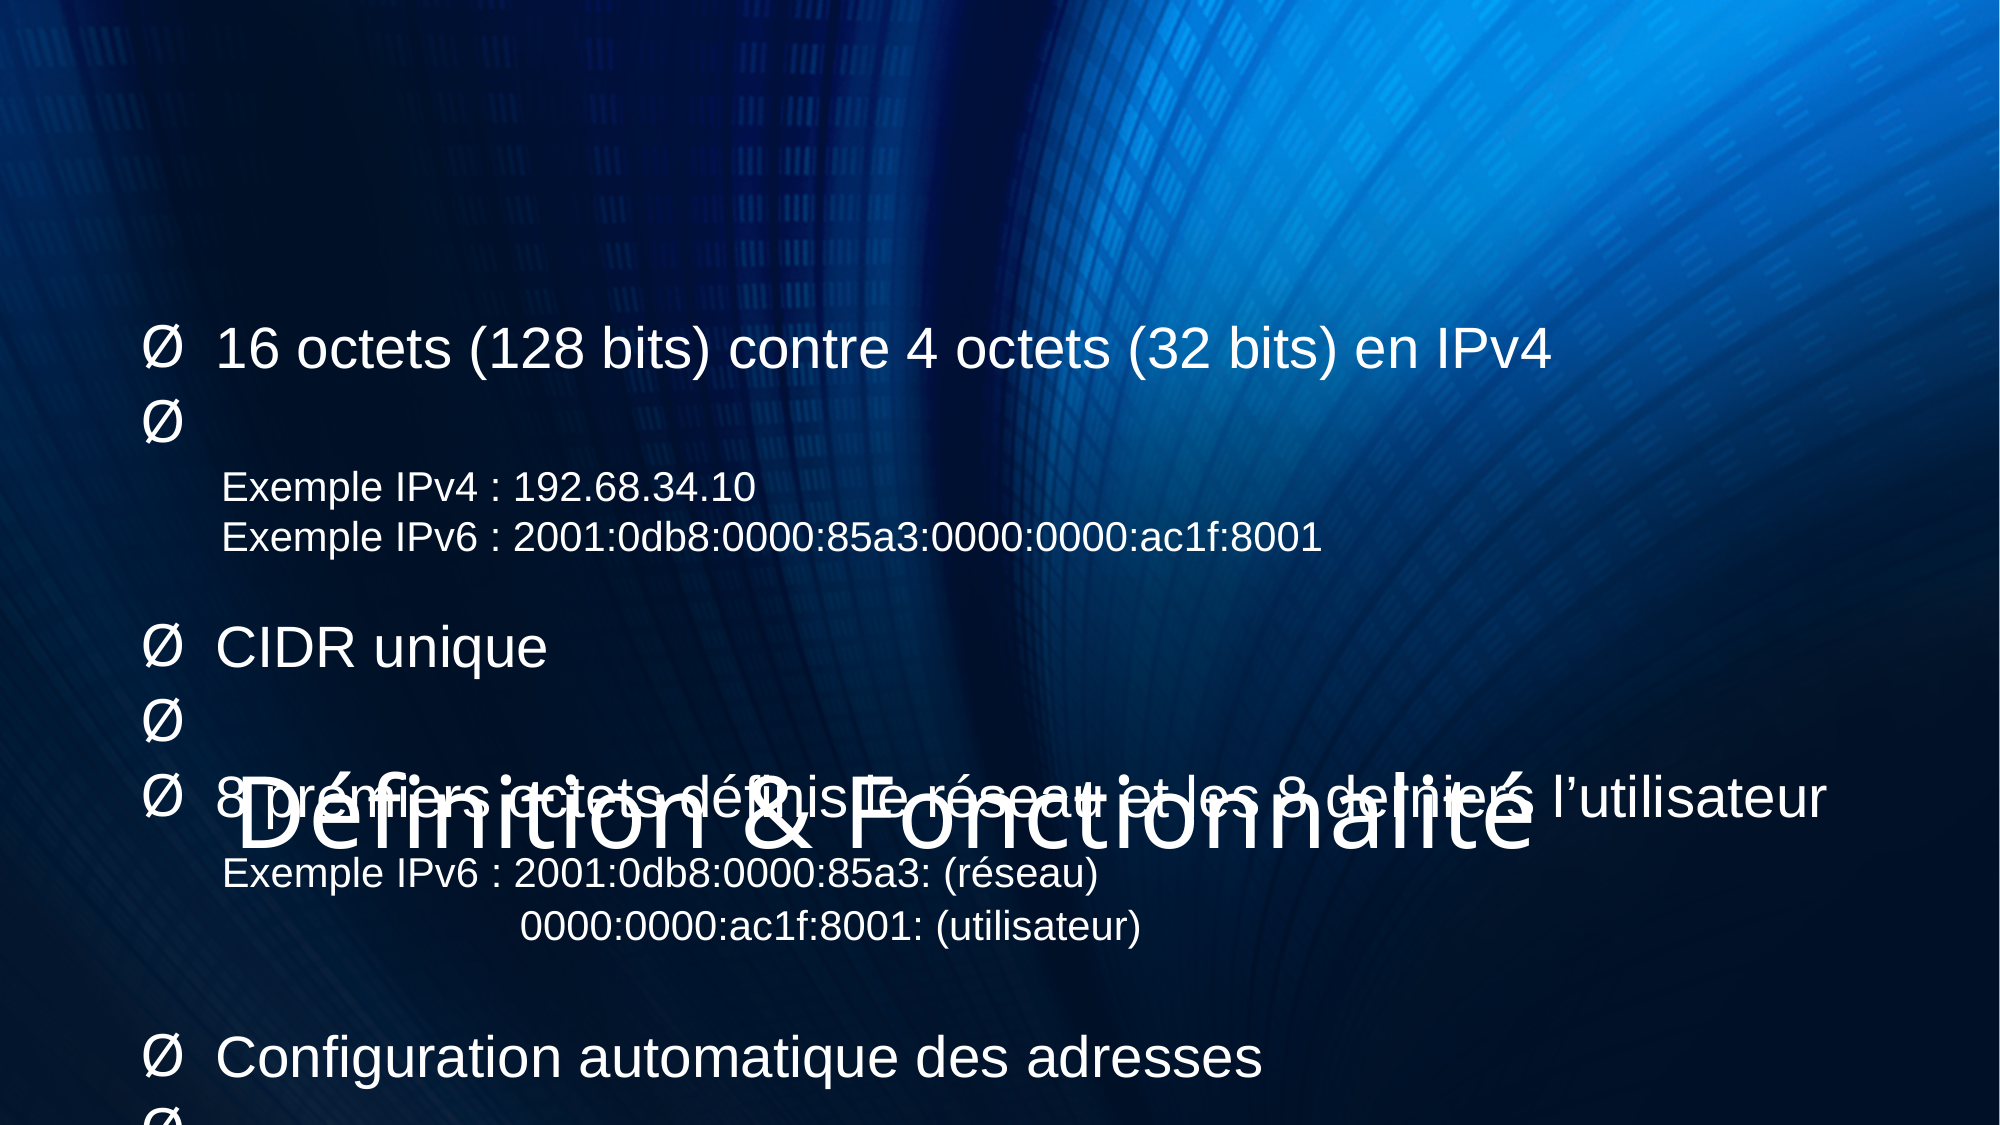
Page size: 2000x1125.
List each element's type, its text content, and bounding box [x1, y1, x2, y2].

title Définition & Fonctionnalité [185, 75, 1815, 200]
text_box 16 octets (128 bits) contre 4 octets (32 bits) en IPv4 Exemple IPv4 : 192.68.34.10 Exemple IPv6 : 2001:0db8:0000:85a3:0000:0000:ac1f:8001 CIDR unique 8 premiers octets définis le réseau et les 8 derniers l’utilisateur Exemple IPv6 : 2001:0db8:0000:85a3: (réseau) 0000:0000:ac1f:8001: (utilisateur) Configuration automatique des adresses [125, 302, 1874, 1125]
